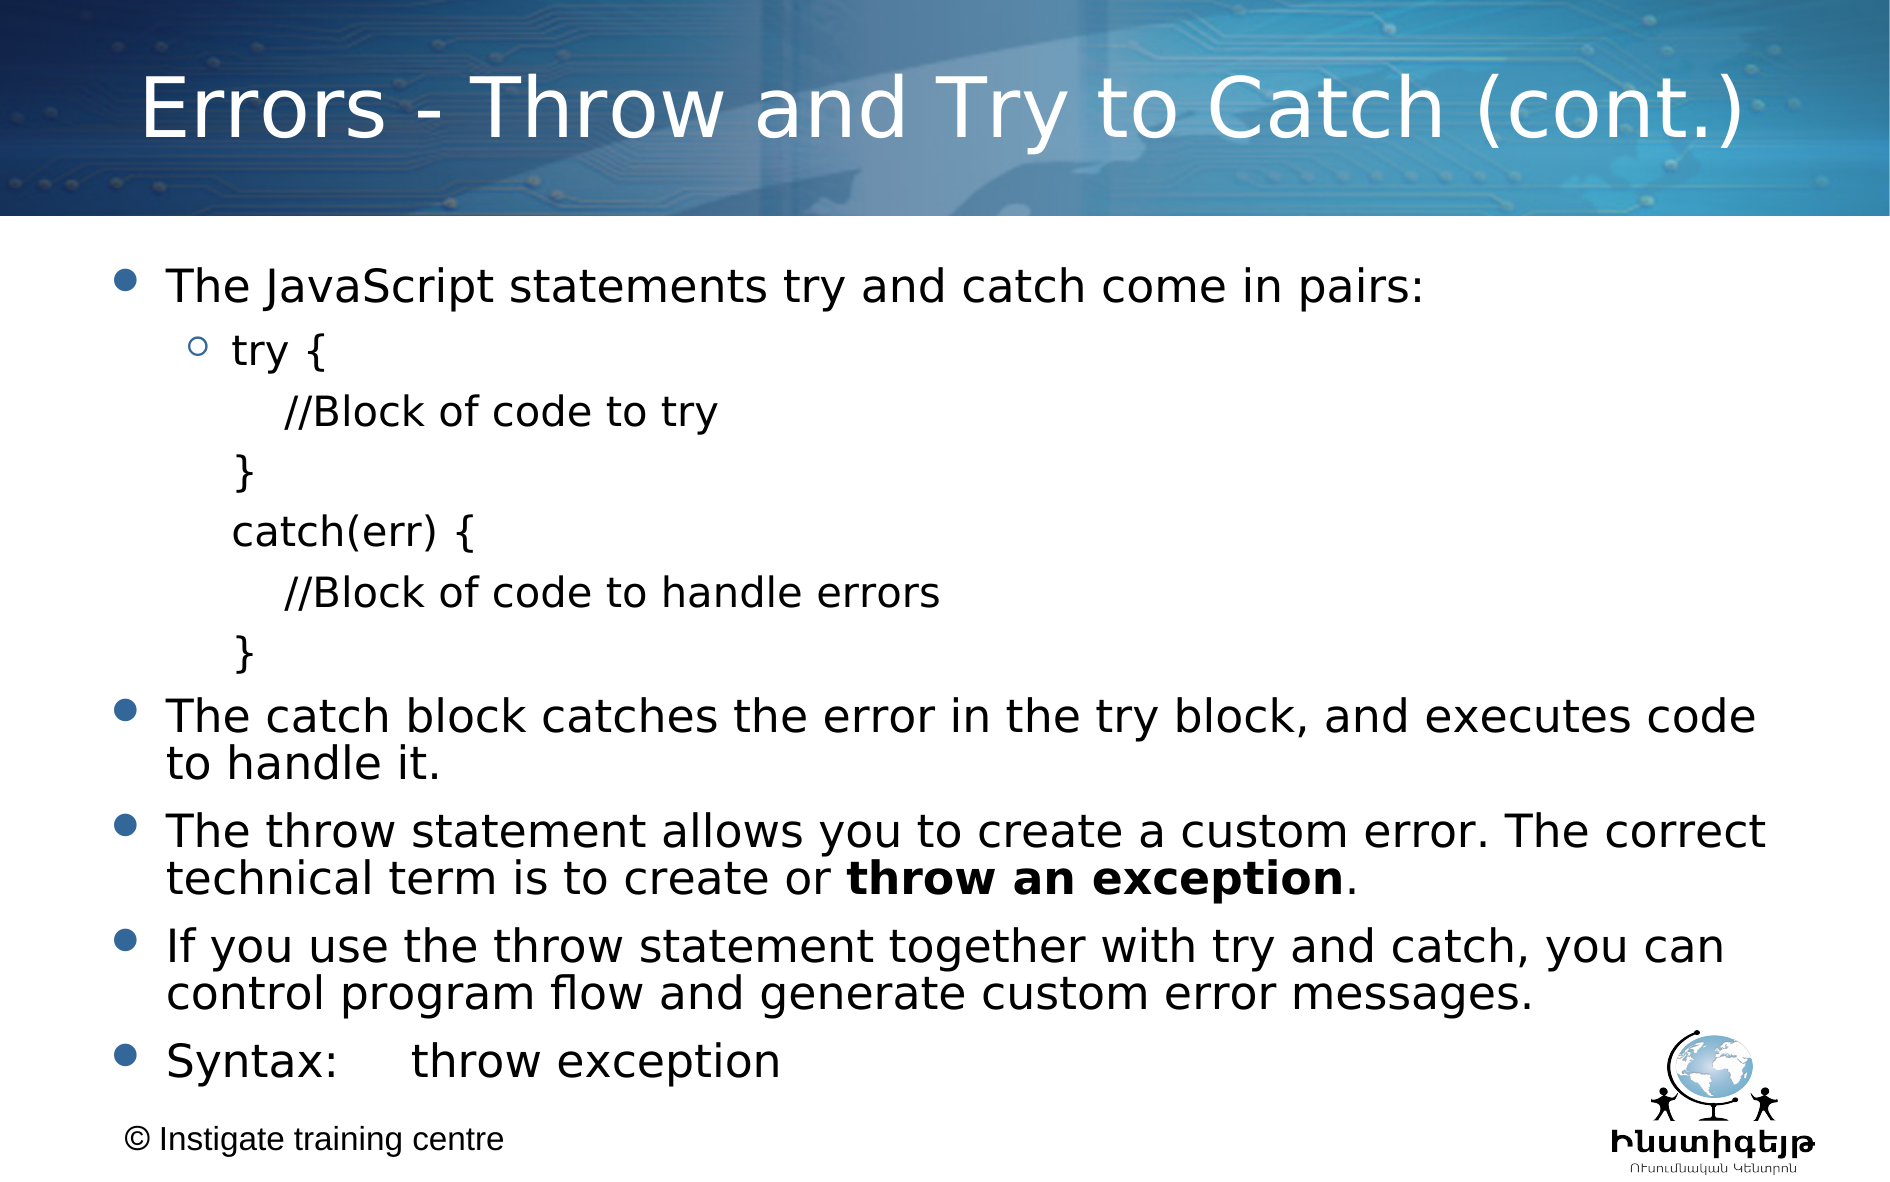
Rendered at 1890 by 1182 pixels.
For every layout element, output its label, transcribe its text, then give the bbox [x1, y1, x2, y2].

text_box Errors - Throw and Try to Catch (cont.) [138, 82, 1801, 91]
picture [0, 0, 1890, 216]
picture [1612, 1030, 1815, 1175]
list The JavaScript statements try and catch come in pairs: try { //Block of code to try } catch(err) { //Block of code to handle errors } The catch block catches the error in the try block, and executes code to handle it. The throw statement allows you to create a custom error. The correct technical term is to create or throw an exception. If you use the throw statement together with try and catch, you can control program flow and generate custom error messages. Syntax: throw exception [110, 264, 1801, 291]
